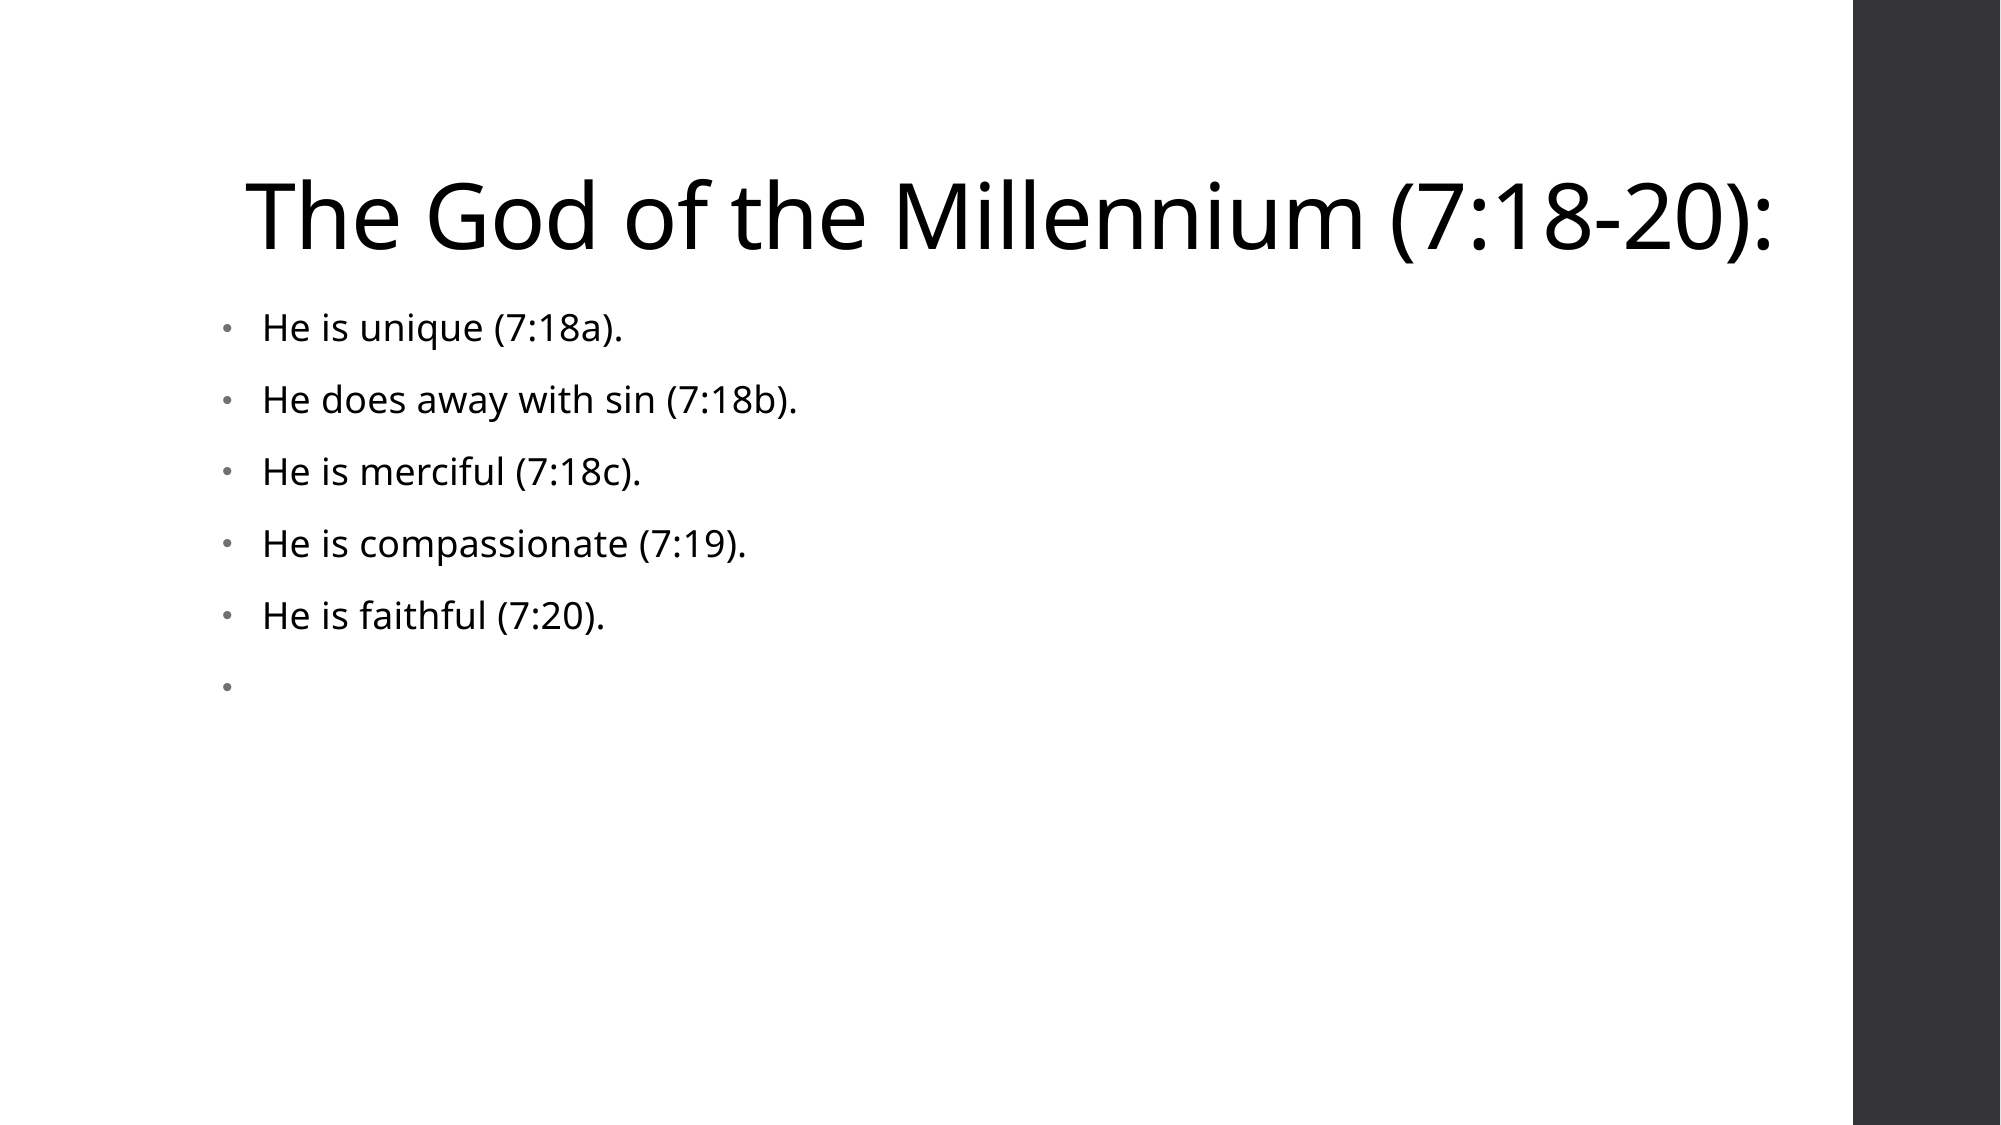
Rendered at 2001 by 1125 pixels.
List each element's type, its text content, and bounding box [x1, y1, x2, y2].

title The God of the Millennium (7:18-20): [206, 60, 1797, 278]
list He is unique (7:18a). He does away with sin (7:18b). He is merciful (7:18c). He is compassionate (7:19). He is faithful (7:20). [206, 299, 1617, 1014]
